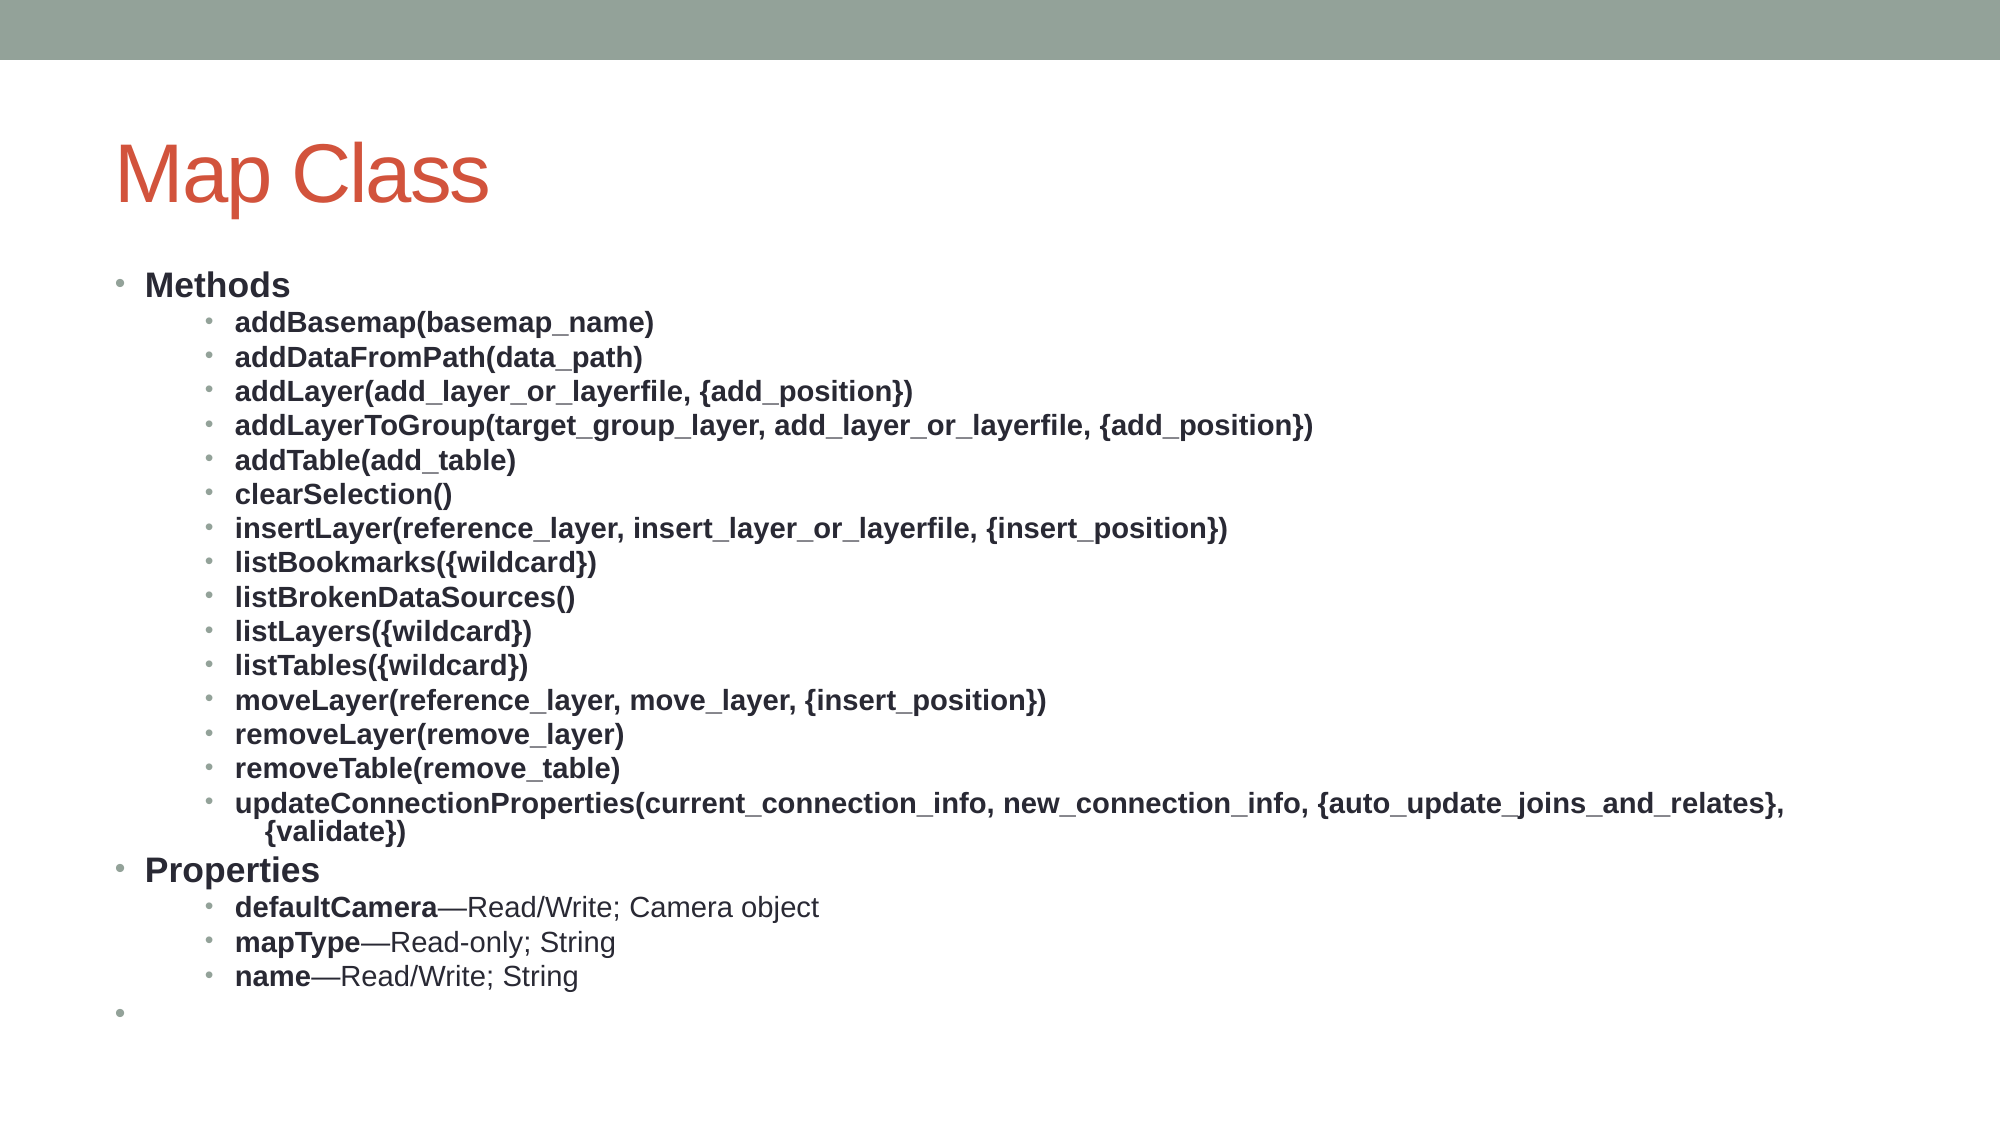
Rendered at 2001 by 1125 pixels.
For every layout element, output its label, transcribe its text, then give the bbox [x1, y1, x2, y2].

title Map Class [99, 87, 1900, 251]
list Methods addBasemap(basemap_name) addDataFromPath(data_path) addLayer(add_layer_or_layerfile, {add_position}) addLayerToGroup(target_group_layer, add_layer_or_layerfile, {add_position}) addTable(add_table) clearSelection() insertLayer(reference_layer, insert_layer_or_layerfile, {insert_position}) listBookmarks({wildcard}) listBrokenDataSources() listLayers({wildcard}) listTables({wildcard}) moveLayer(reference_layer, move_layer, {insert_position}) removeLayer(remove_layer) removeTable(remove_table) updateConnectionProperties(current_connection_info, new_connection_info, {auto_update_joins_and_relates}, {validate}) Properties defaultCamera—Read/Write; Camera object mapType—Read-only; String name—Read/Write; String [99, 262, 1900, 1063]
